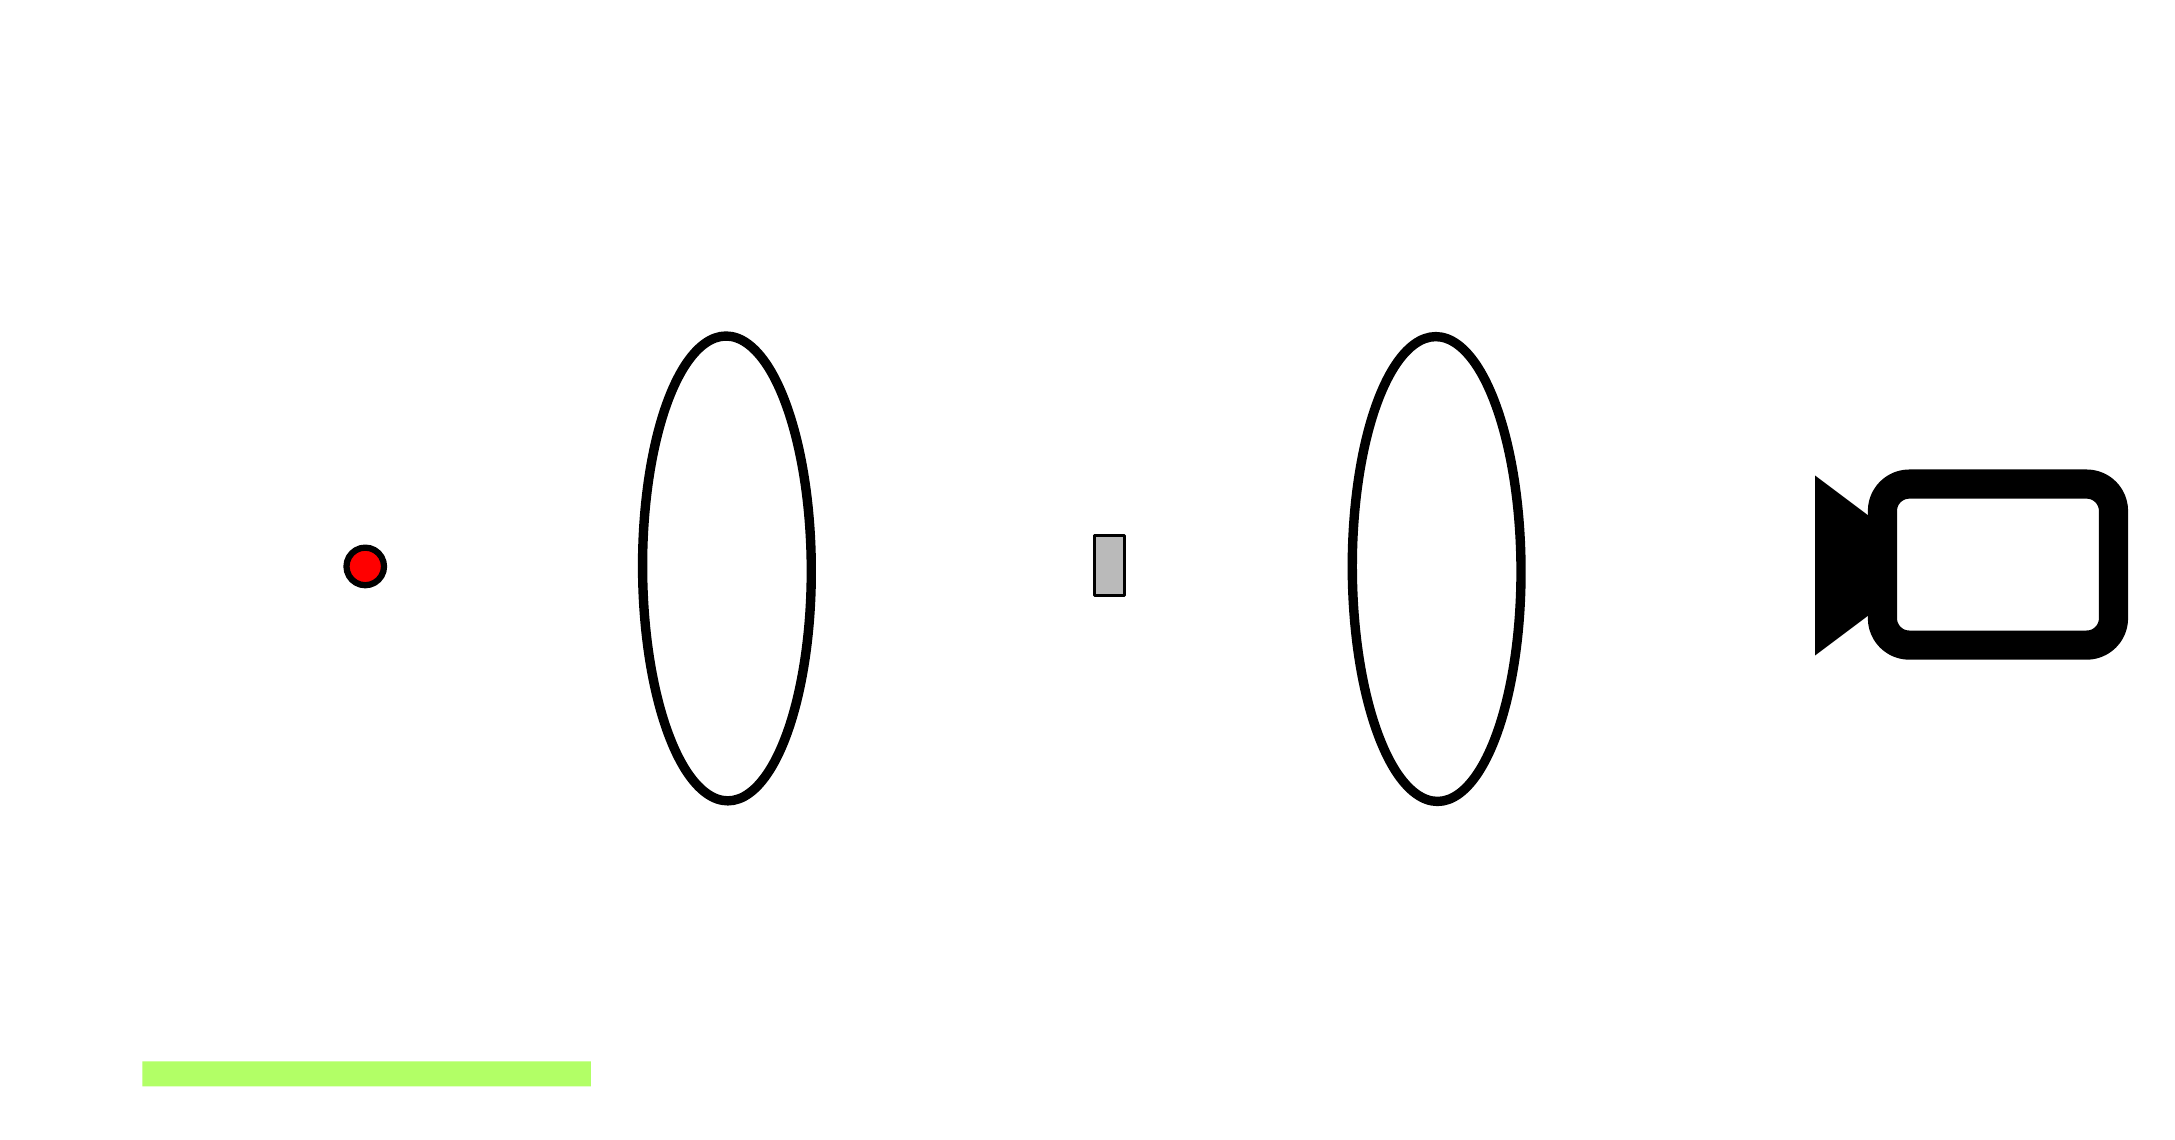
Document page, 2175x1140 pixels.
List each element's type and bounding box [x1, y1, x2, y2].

text_box [346, 547, 385, 586]
text_box [1815, 475, 1876, 656]
text_box [642, 336, 812, 801]
text_box [1352, 336, 1522, 802]
text_box [1882, 484, 2114, 646]
text_box [1094, 535, 1125, 596]
